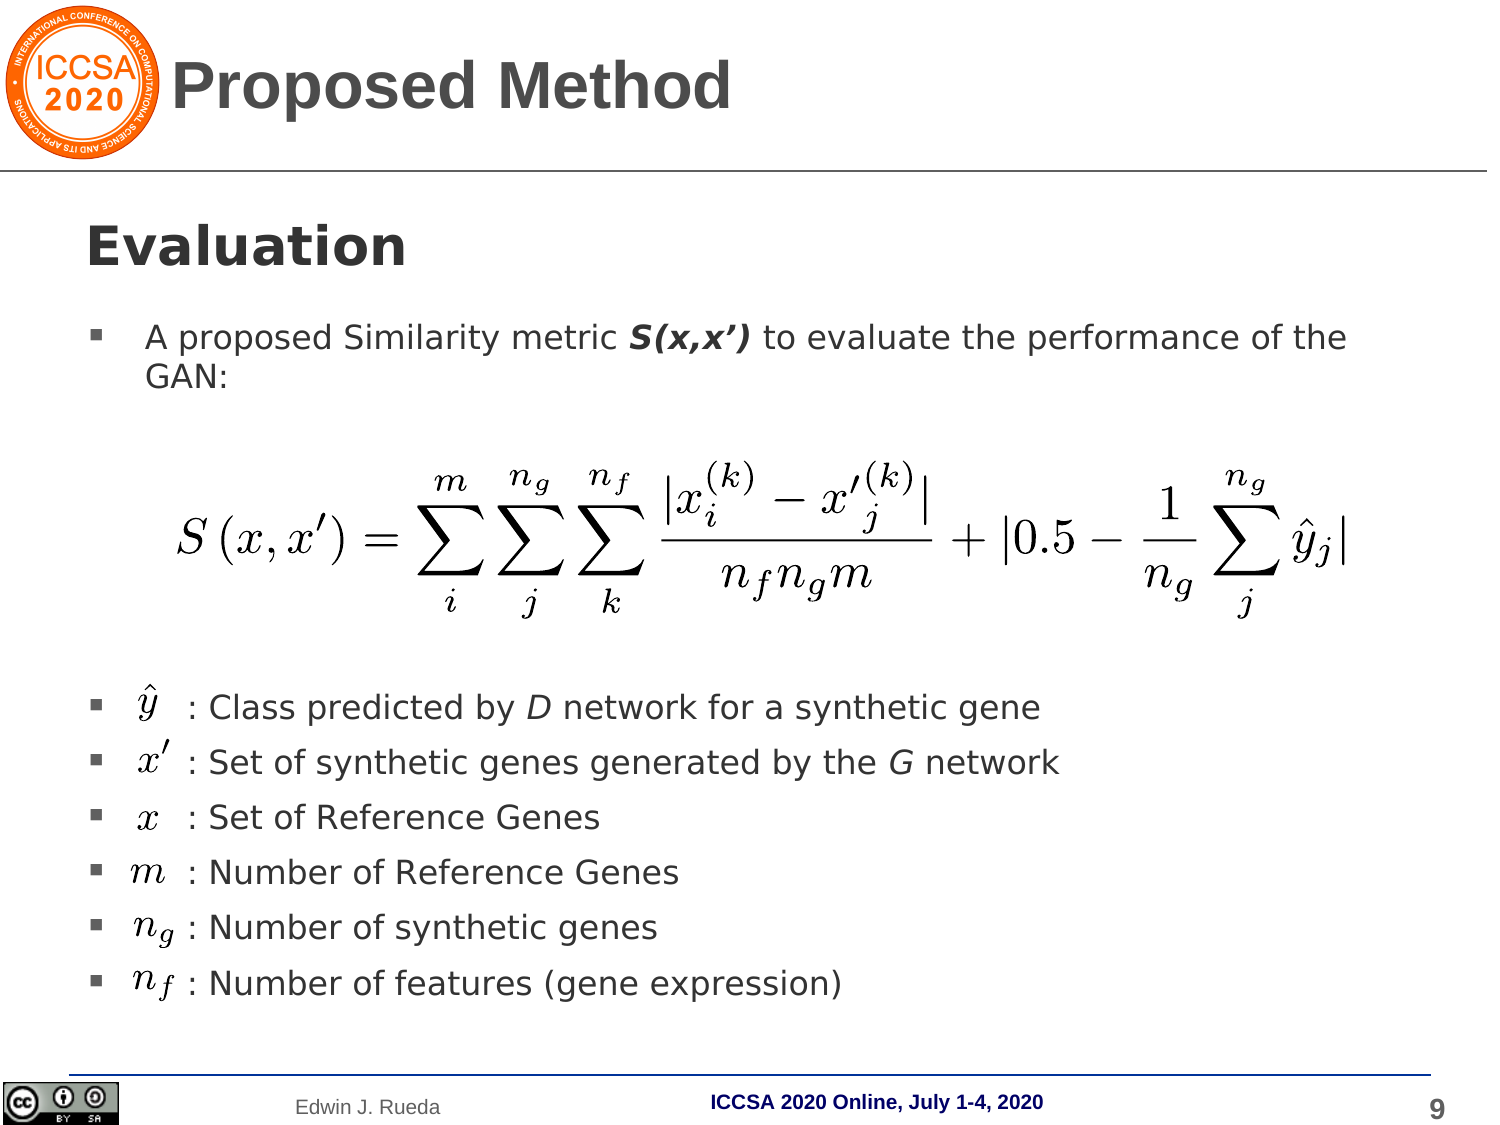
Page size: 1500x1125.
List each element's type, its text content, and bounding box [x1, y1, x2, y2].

text_box [133, 970, 175, 1002]
text_box Evaluation [70, 203, 1430, 284]
picture [5, 5, 160, 160]
text_box [137, 811, 159, 831]
text_box [138, 683, 158, 722]
text_box [177, 460, 1345, 619]
text_box [133, 917, 174, 949]
list A proposed Similarity metric S(x,x’) to evaluate the performance of the GAN: : Class predicted by D network for a synthetic gene : Set of synthetic genes generated by the G network : Set of Reference Genes : Number of Reference Genes : Number of synthetic genes : Number of features (gene expression) [88, 318, 1418, 1125]
text_box [138, 738, 170, 773]
picture [3, 1082, 88, 1125]
text_box [130, 864, 165, 884]
title Proposed Method [171, 11, 1495, 160]
